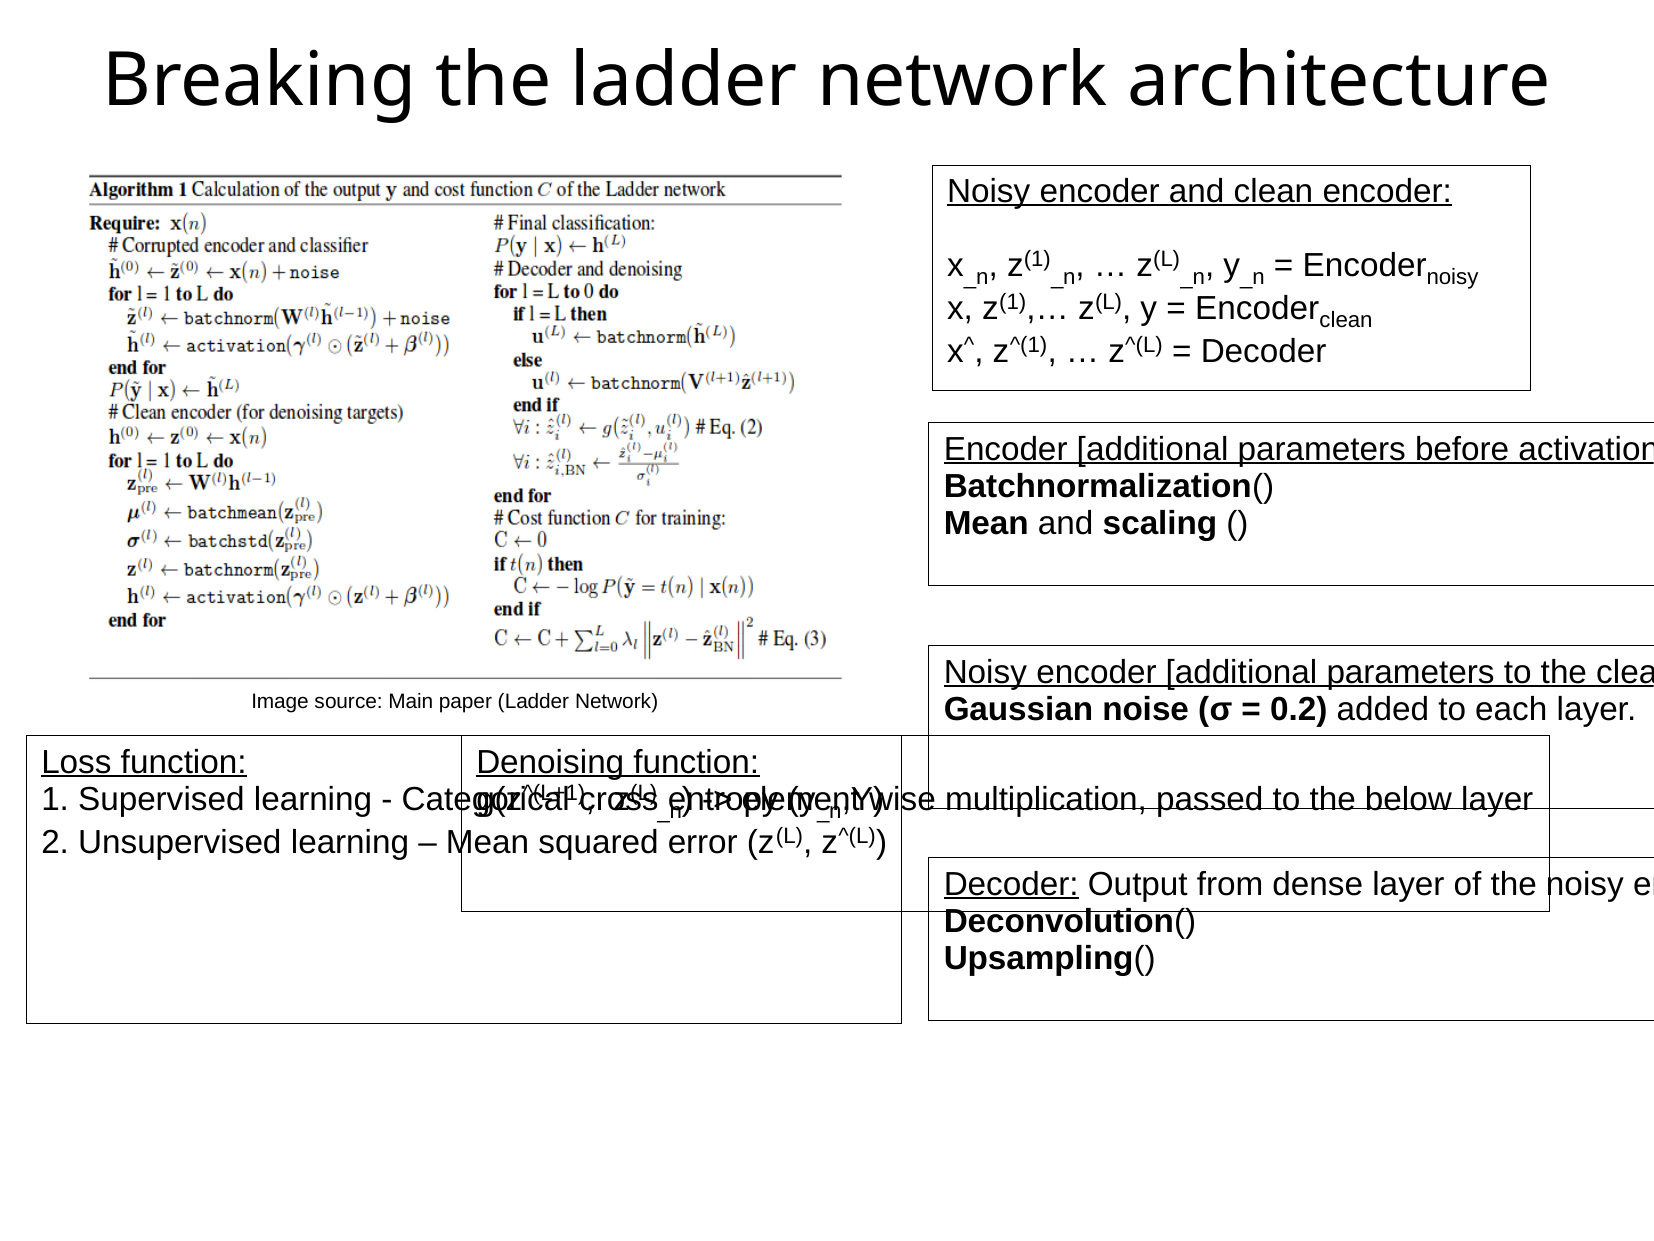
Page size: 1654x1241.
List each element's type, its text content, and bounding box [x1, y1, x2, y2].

text_box Encoder [additional parameters before activation]: Batchnormalization() Mean and scaling () [928, 422, 1527, 586]
text_box Decoder: Output from dense layer of the noisy encoder. Deconvolution() Upsampling() [928, 912, 1527, 1021]
text_box Noisy encoder and clean encoder: x_n, z(1)_n, … z(L)_n, y_n = Encodernoisy x, z(1),… z(L), y = Encoderclean x^, z^(1), … z^(L) = Decoder [932, 165, 1531, 391]
picture [71, 165, 852, 689]
title Breaking the ladder network architecture [82, 15, 1571, 136]
text_box Noisy encoder [additional parameters to the clean encoder]: Gaussian noise (σ = 0.2) added to each layer. [928, 736, 1527, 809]
text_box Decoder: Output from dense layer of the noisy encoder. Deconvolution() Upsampling() [928, 857, 1527, 911]
text_box Denoising function: g(z^(L+1), z(L)_n) -> element wise multiplication, passed to the below layer [461, 736, 880, 912]
text_box Noisy encoder [additional parameters to the clean encoder]: Gaussian noise (σ = 0.2) added to each layer. [928, 645, 1527, 735]
text_box Loss function: 1. Supervised learning - Categorical cross entropy (y_n,Y) 2. Unsupervised learning – Mean squared error (z(L), z^(L)) [26, 735, 417, 1024]
text_box Image source: Main paper (Ladder Network) [236, 682, 674, 721]
